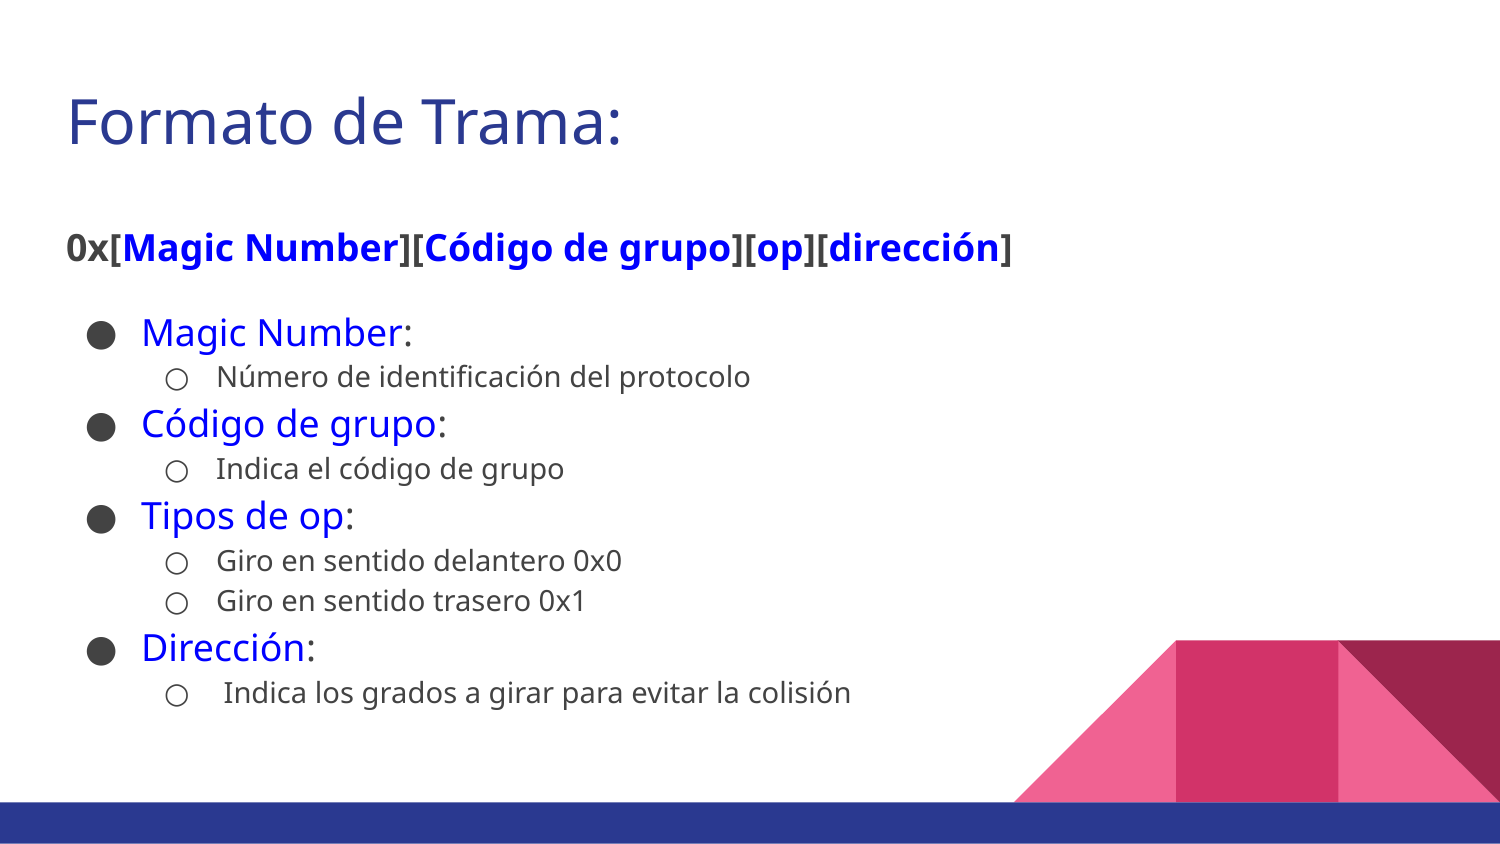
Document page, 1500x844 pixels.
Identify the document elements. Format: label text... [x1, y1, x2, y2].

list 0x[Magic Number][Código de grupo][op][dirección] Magic Number: Número de identificación del protocolo Código de grupo: Indica el código de grupo Tipos de op: Giro en sentido delantero 0x0 Giro en sentido trasero 0x1 Dirección: Indica los grados a girar para evitar la colisión [51, 201, 1449, 750]
title Formato de Trama: [51, 67, 1449, 167]
